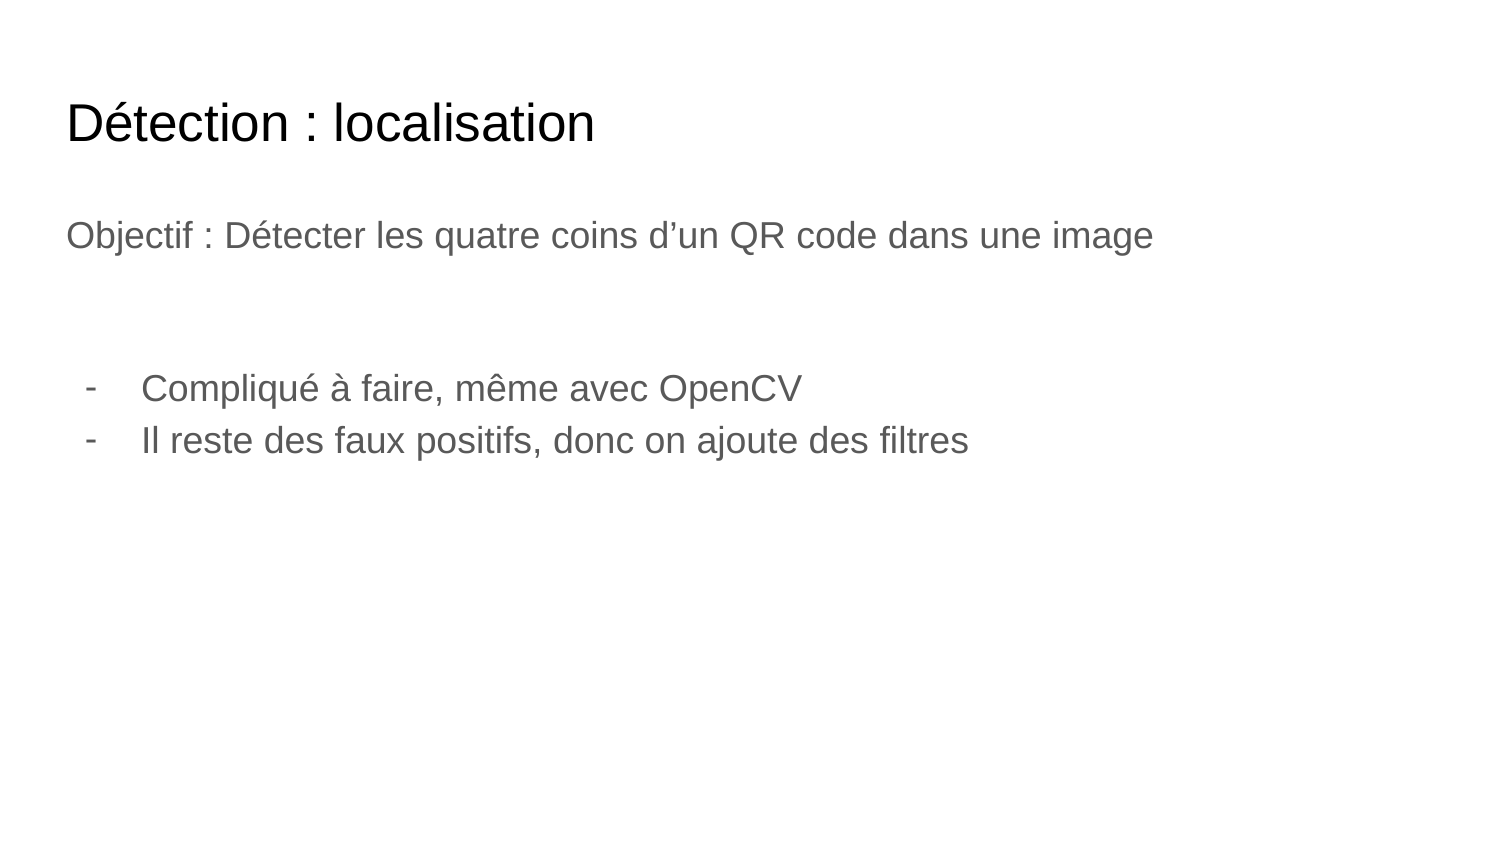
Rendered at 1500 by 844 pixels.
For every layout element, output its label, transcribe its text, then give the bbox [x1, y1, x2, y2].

list Objectif : Détecter les quatre coins d’un QR code dans une image Compliqué à faire, même avec OpenCV Il reste des faux positifs, donc on ajoute des filtres [51, 189, 1449, 750]
title Détection : localisation [51, 72, 1449, 167]
